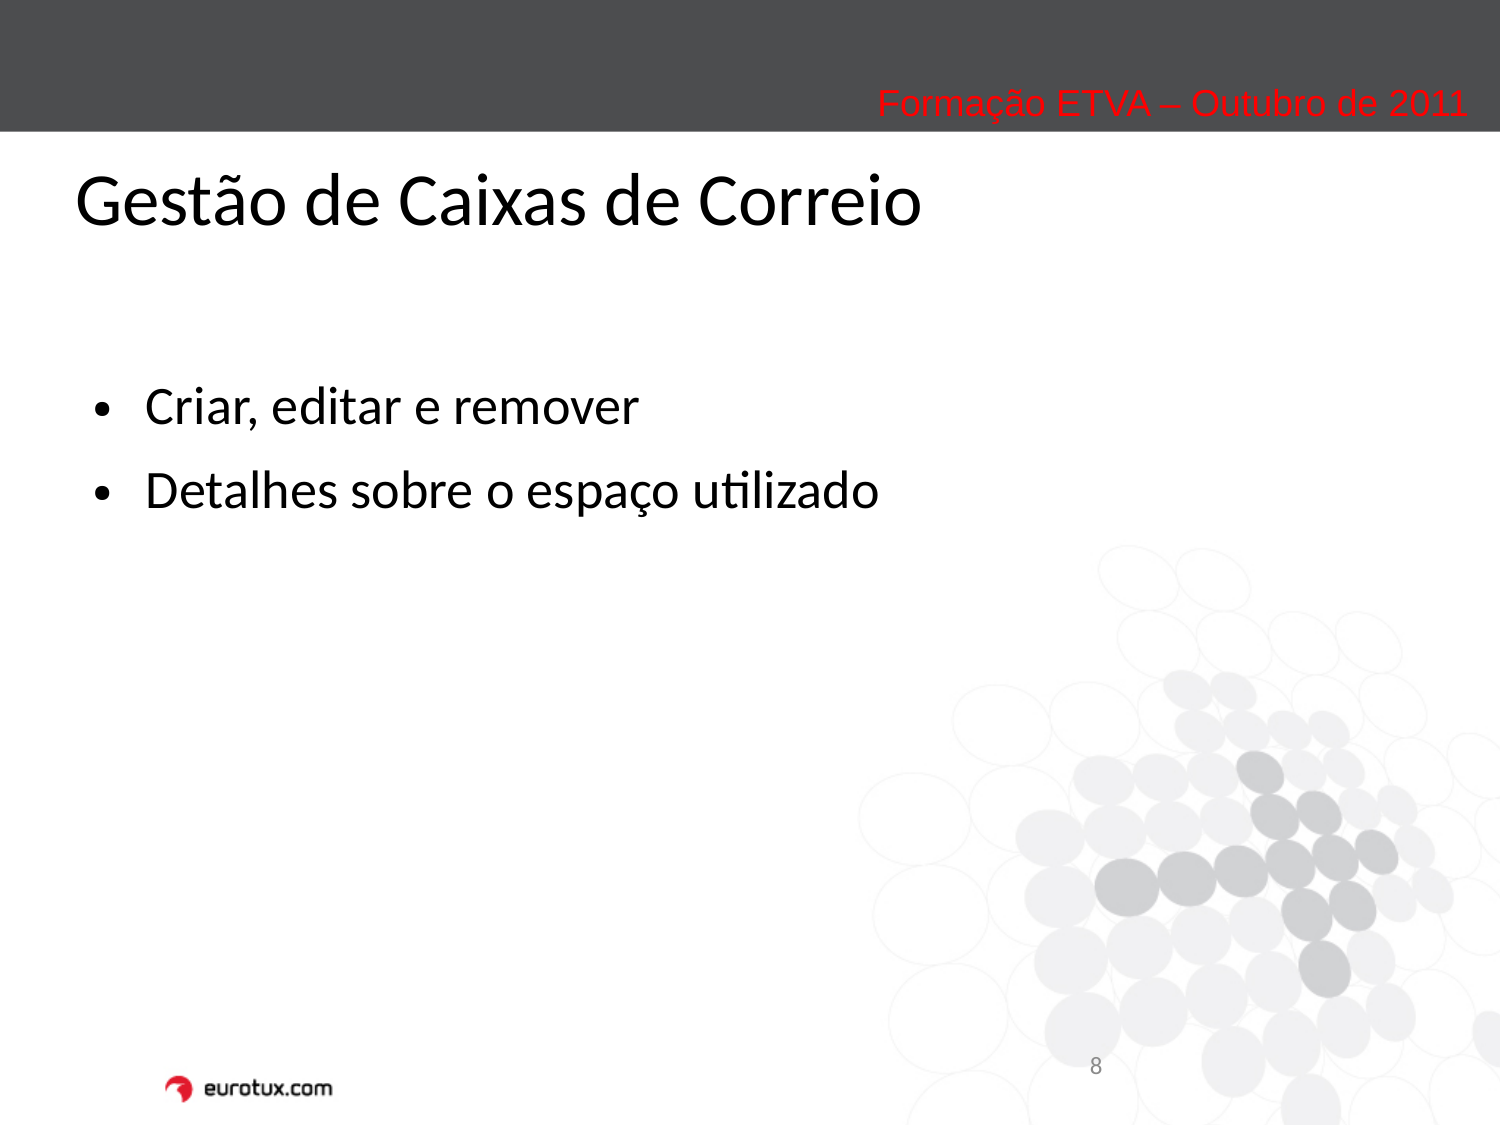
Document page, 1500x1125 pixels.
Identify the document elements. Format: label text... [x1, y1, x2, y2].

list Criar, editar e remover Detalhes sobre o espaço utilizado [75, 299, 1425, 1043]
title Gestão de Caixas de Correio [75, 112, 1425, 299]
picture [0, 0, 1500, 1125]
